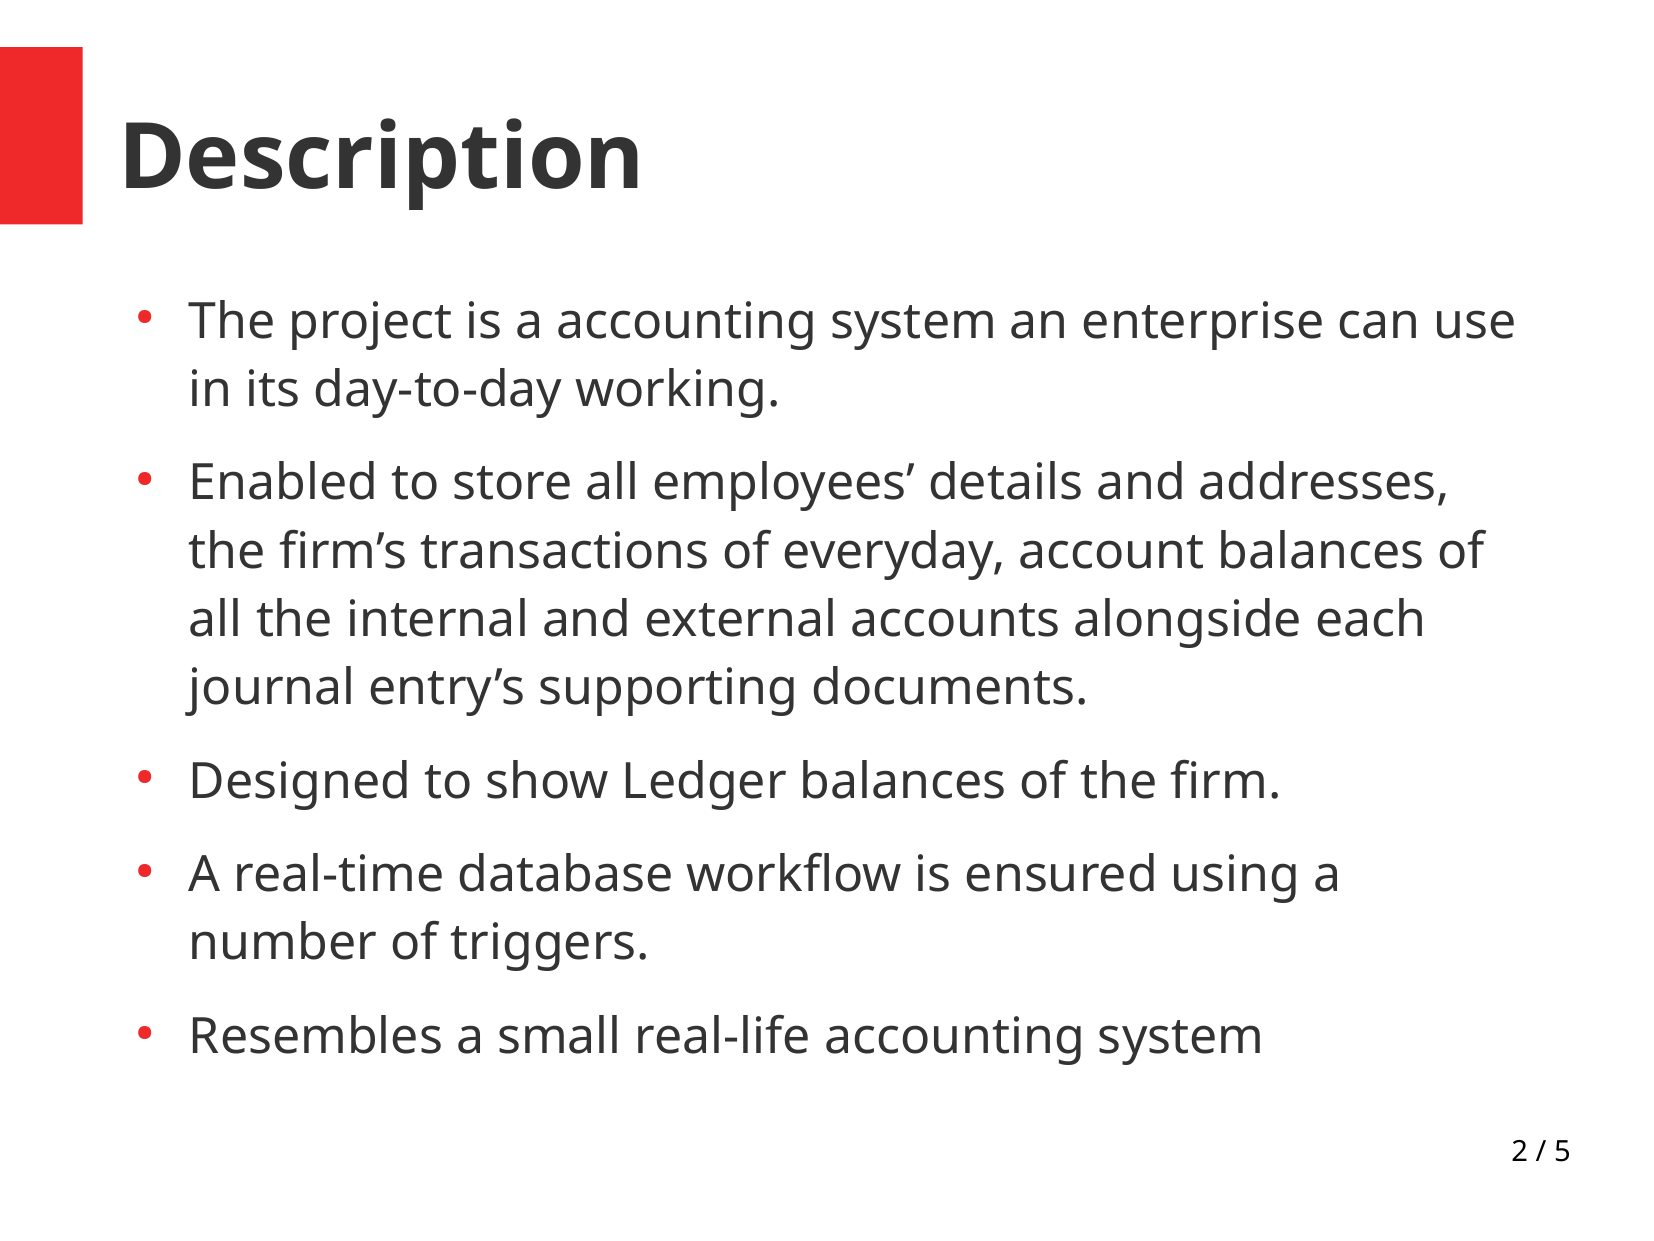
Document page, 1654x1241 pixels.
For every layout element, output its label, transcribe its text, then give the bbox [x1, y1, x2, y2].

title Description [118, 49, 1571, 257]
list The project is a accounting system an enterprise can use in its day-to-day working. Enabled to store all employees’ details and addresses, the firm’s transactions of everyday, account balances of all the internal and external accounts alongside each journal entry’s supporting documents. Designed to show Ledger balances of the firm. A real-time database workflow is ensured using a number of triggers. Resembles a small real-life accounting system [118, 284, 1536, 1004]
